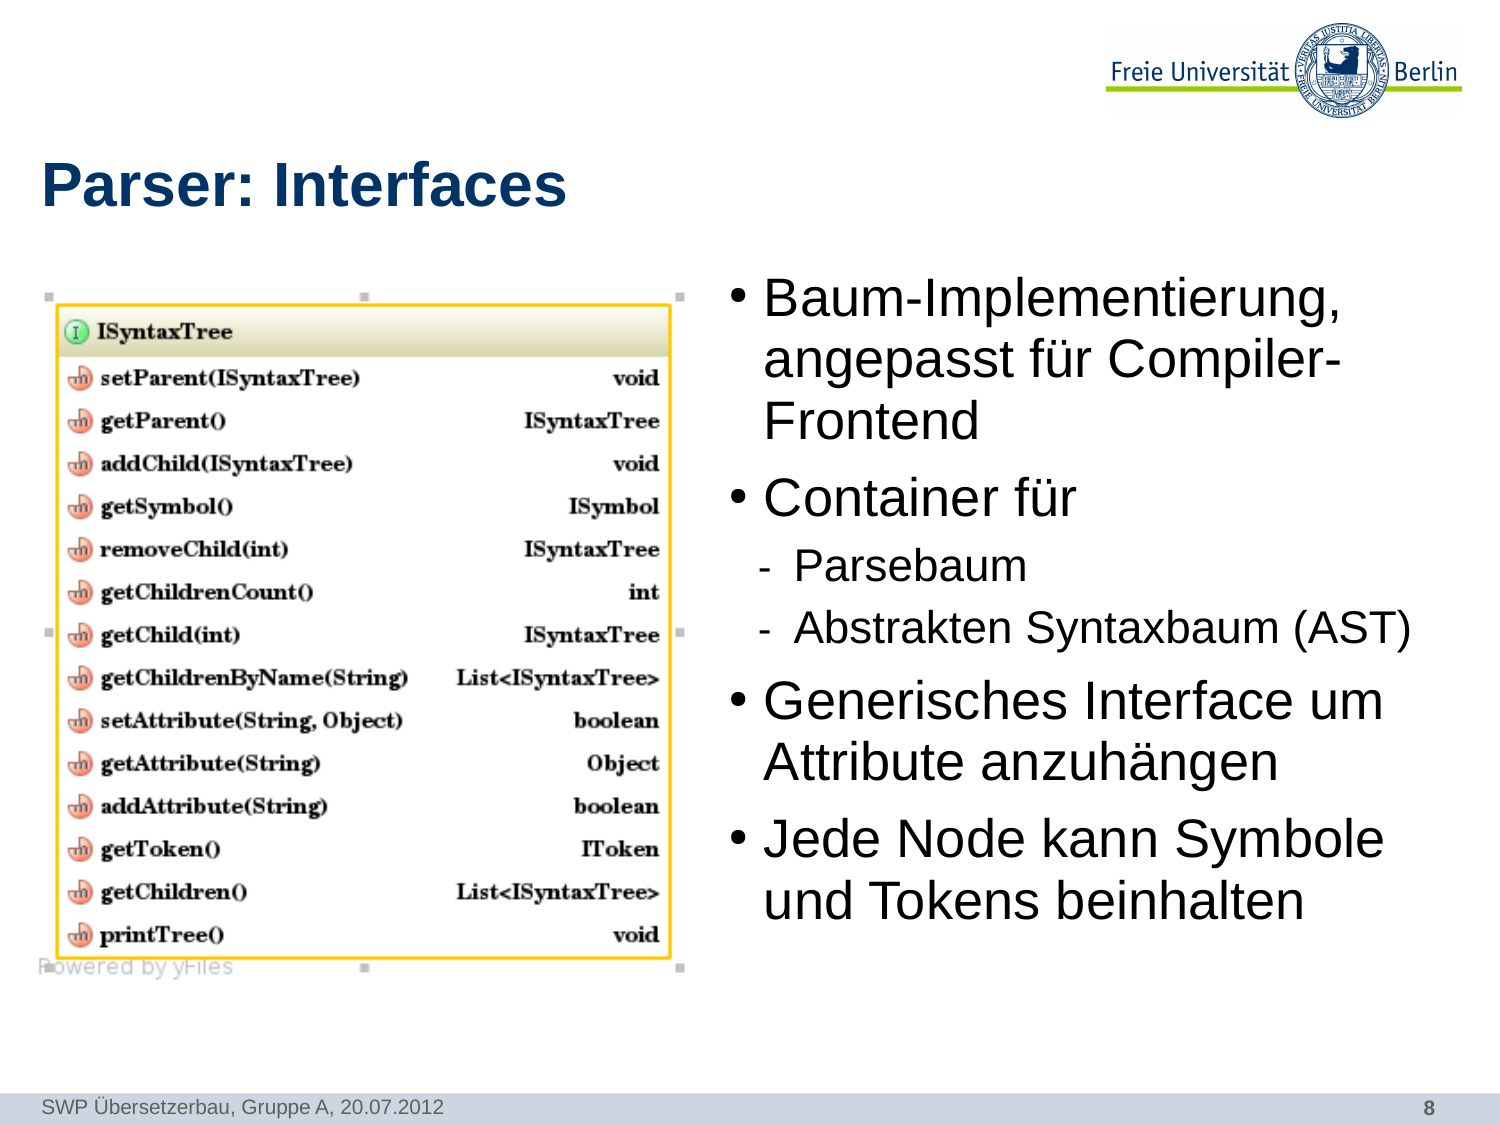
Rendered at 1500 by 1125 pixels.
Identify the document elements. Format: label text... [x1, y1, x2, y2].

list Baum-Implementierung, angepasst für Compiler-Frontend Container für Parsebaum Abstrakten Syntaxbaum (AST) Generisches Interface um Attribute anzuhängen Jede Node kann Symbole und Tokens beinhalten [728, 265, 1460, 1010]
title Parser: Interfaces [41, 149, 1460, 221]
picture [1106, 23, 1462, 118]
picture [20, 268, 708, 997]
